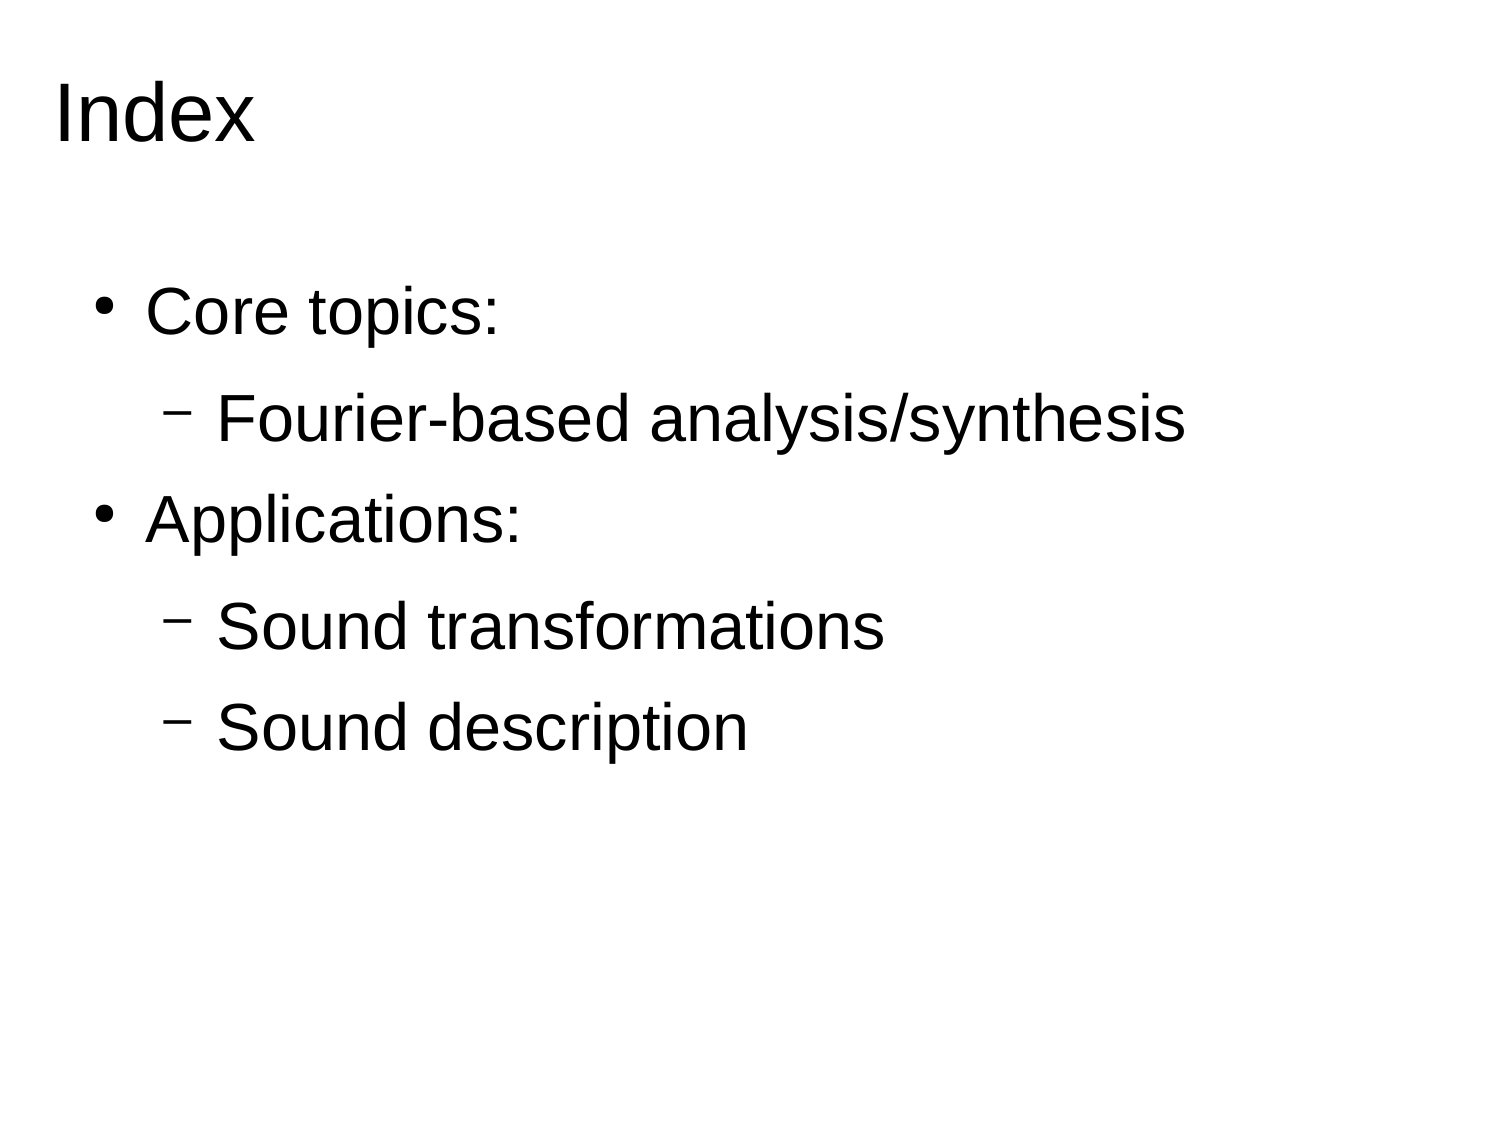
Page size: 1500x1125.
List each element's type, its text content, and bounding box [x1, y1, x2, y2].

list Core topics: Fourier-based analysis/synthesis Applications: Sound transformations Sound description [75, 263, 1425, 1006]
title Index [53, 18, 1403, 207]
